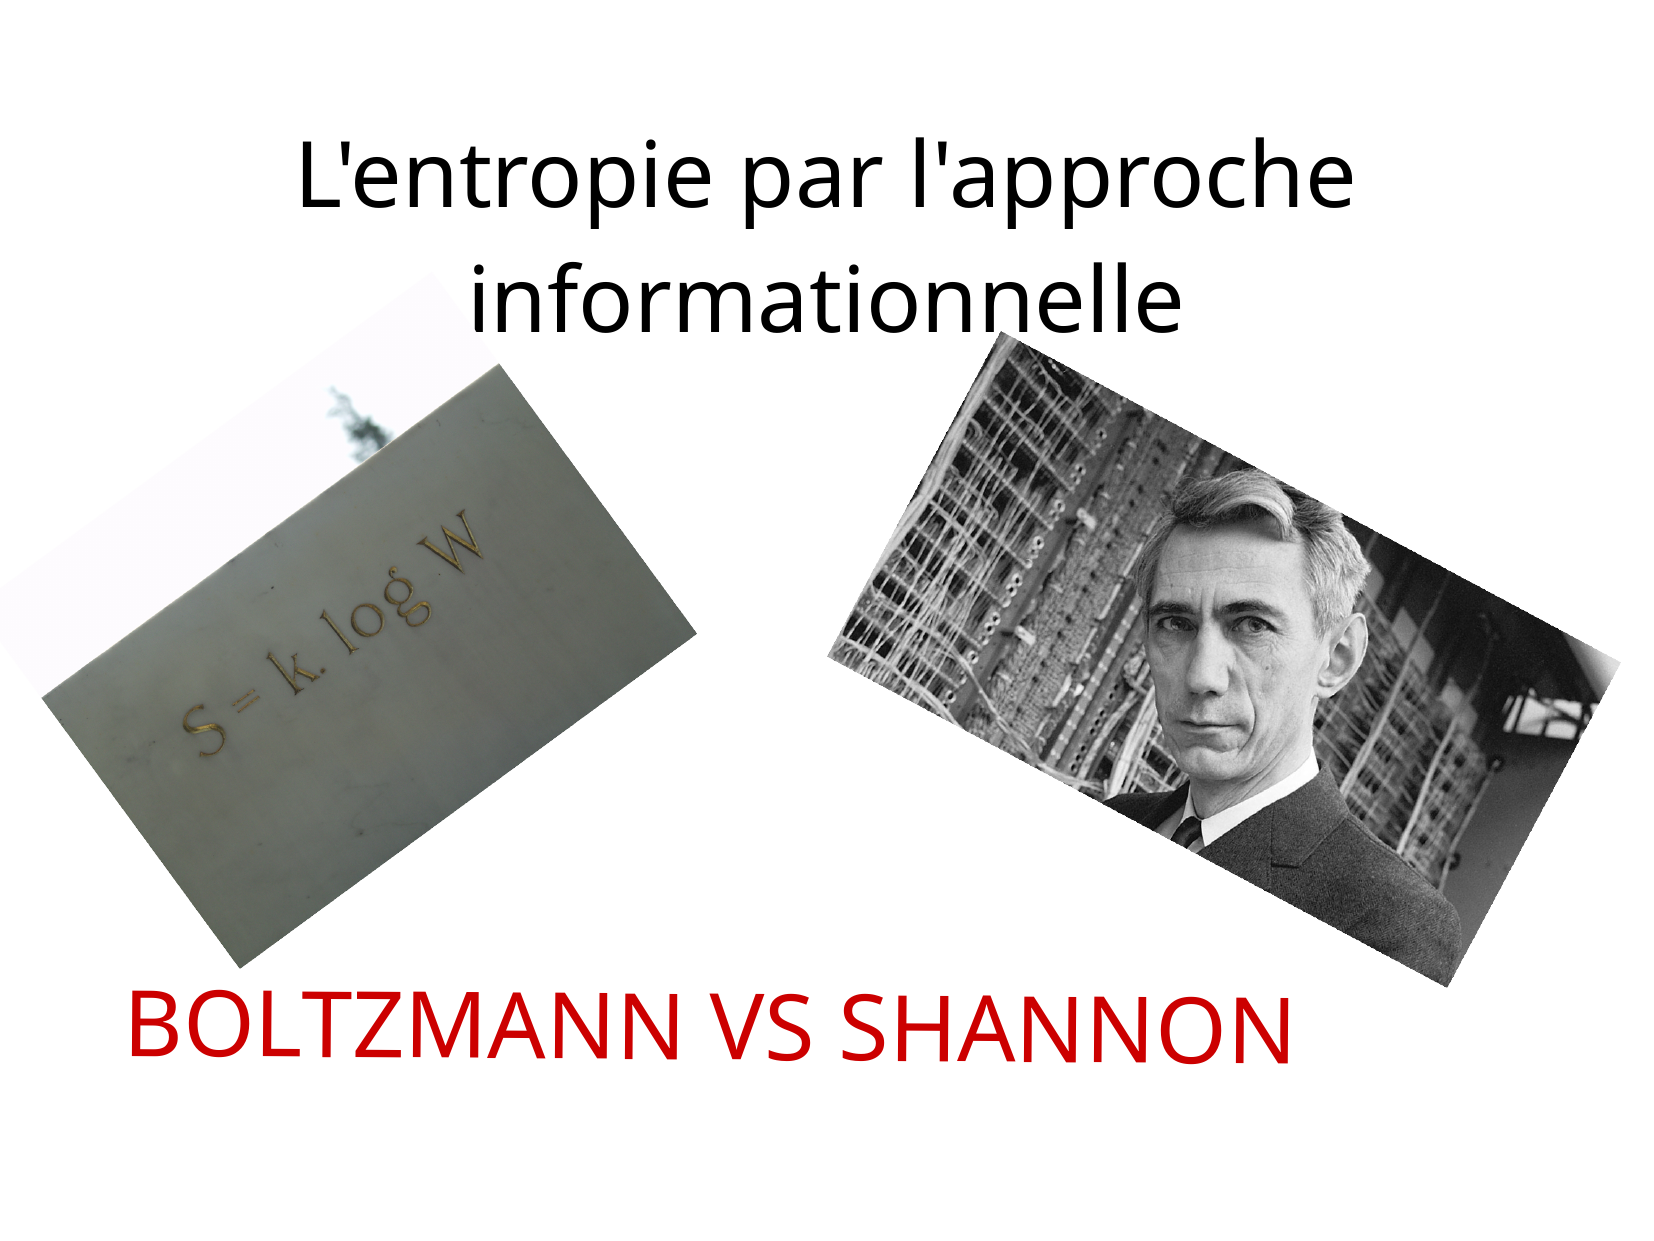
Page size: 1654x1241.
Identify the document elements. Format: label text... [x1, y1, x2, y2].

picture [826, 330, 1621, 972]
picture [0, 271, 697, 929]
title L'entropie par l'approche informationnelle [82, 106, 1571, 363]
title BOLTZMANN VS SHANNON [0, 926, 1456, 1124]
